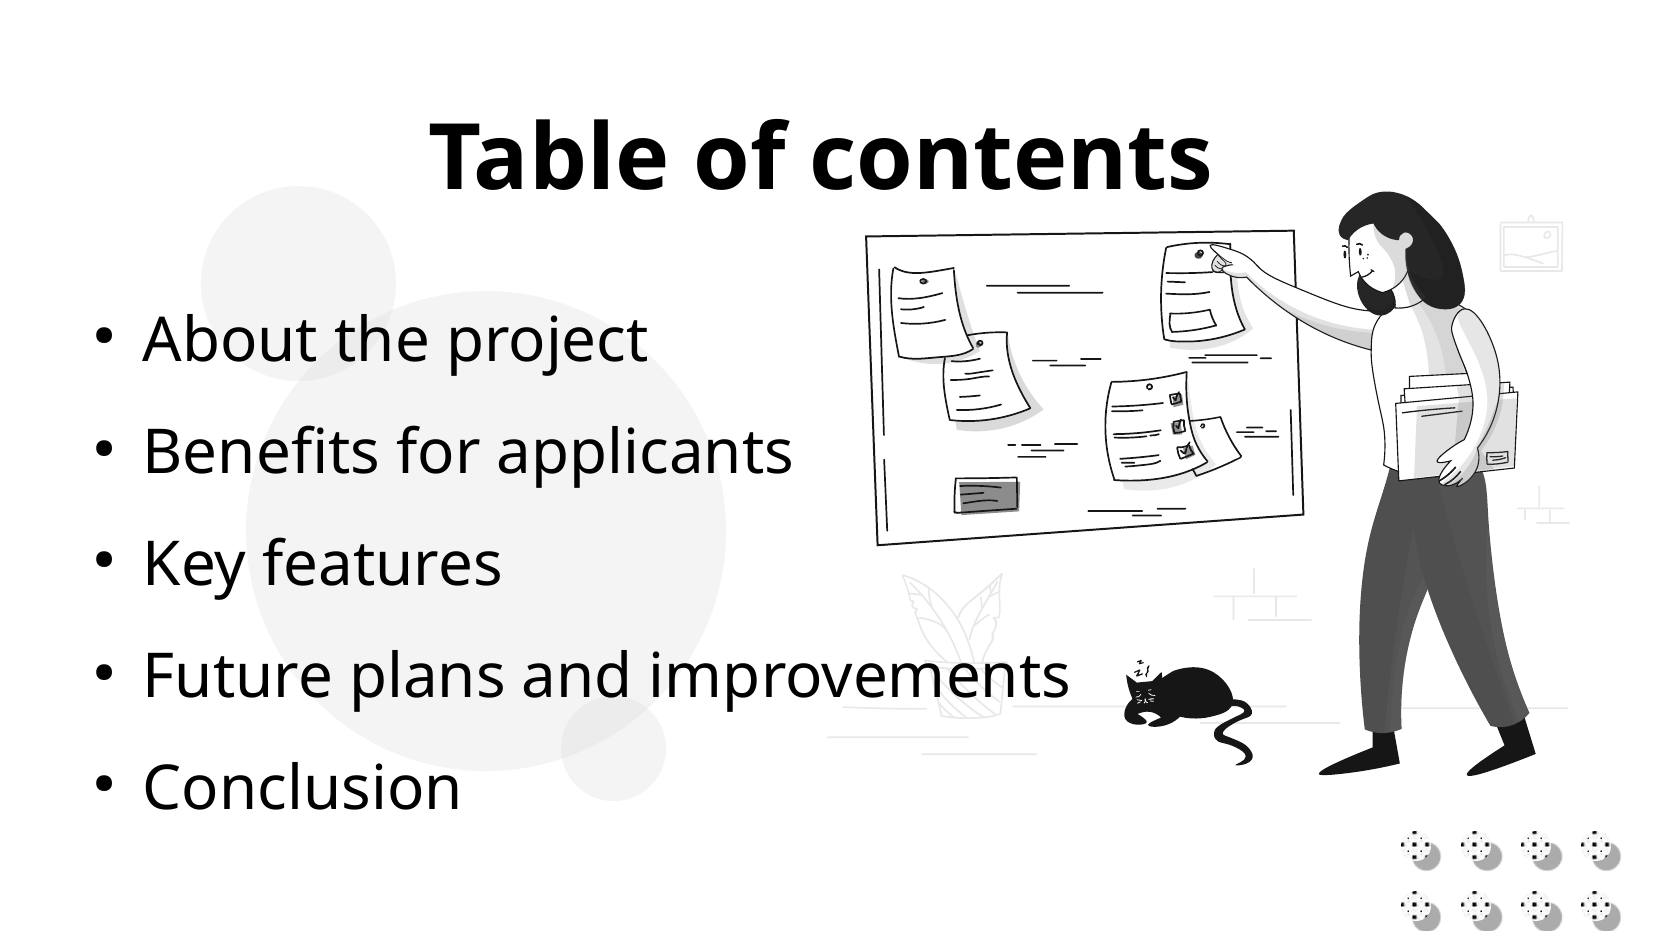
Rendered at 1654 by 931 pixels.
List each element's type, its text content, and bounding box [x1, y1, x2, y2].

picture [1581, 830, 1612, 862]
picture [1461, 890, 1492, 922]
picture [1460, 830, 1492, 862]
title Table of contents [76, 76, 1565, 233]
picture [1400, 891, 1432, 922]
picture [1520, 890, 1552, 922]
picture [1580, 890, 1612, 922]
list About the project Benefits for applicants Key features Future plans and improvements Conclusion [76, 295, 1088, 835]
picture [1520, 831, 1552, 862]
picture [1400, 830, 1432, 862]
